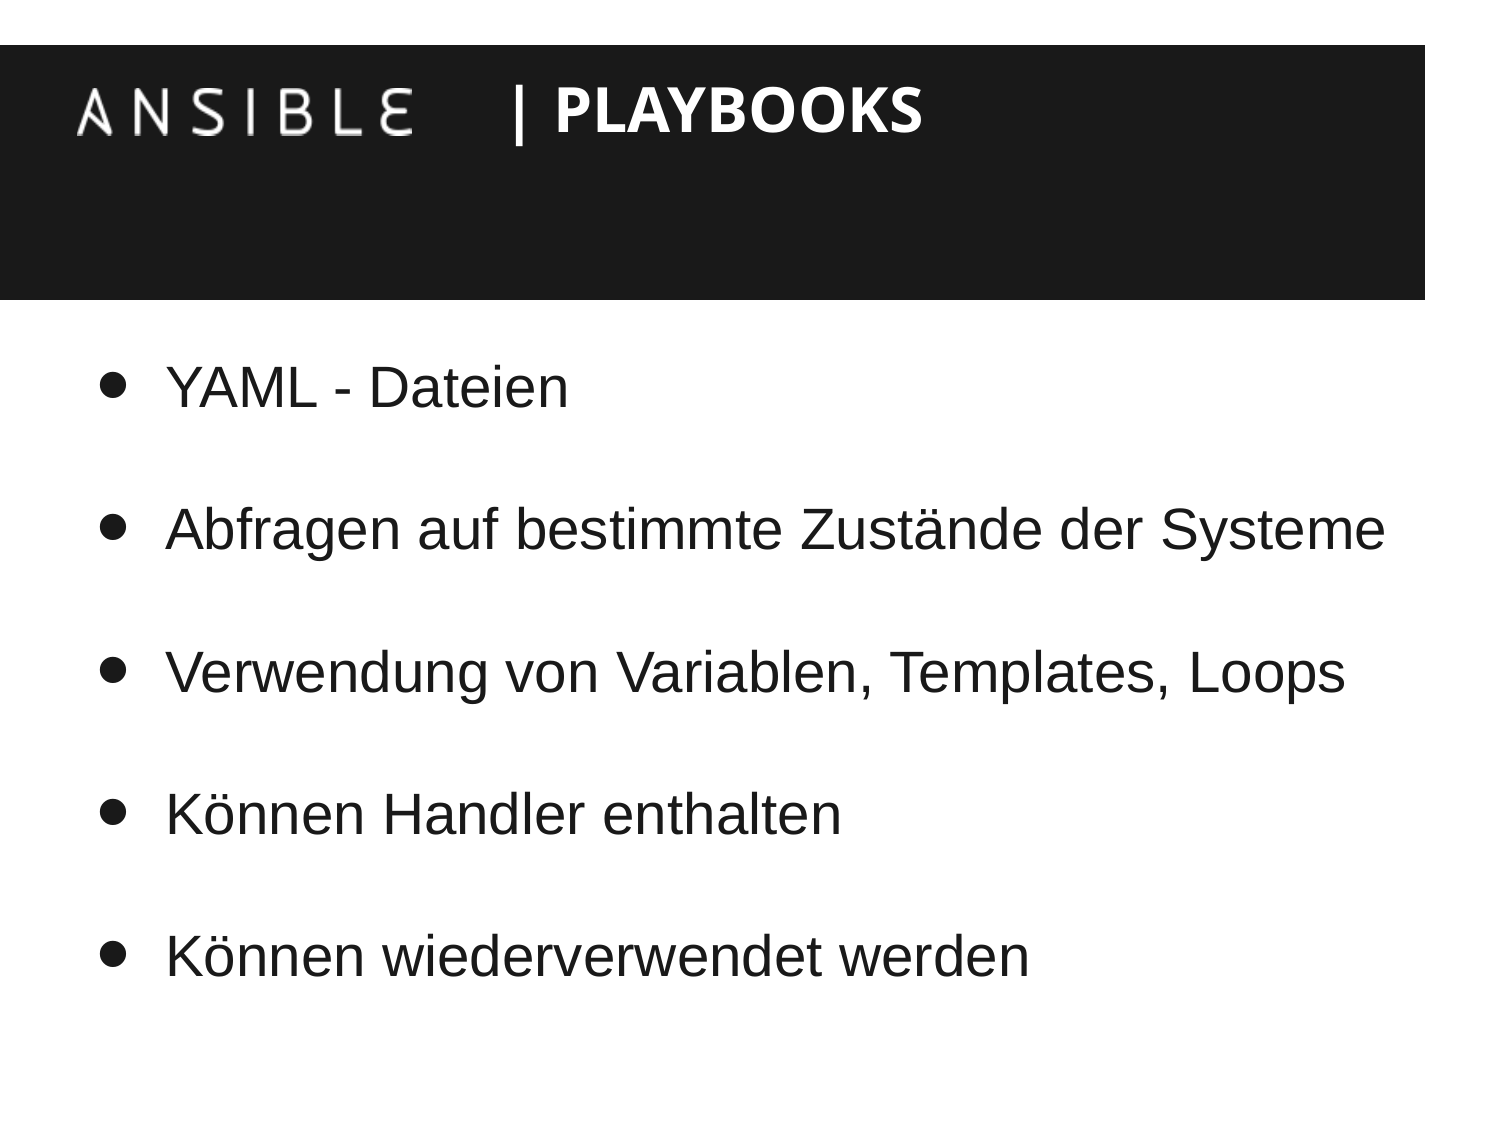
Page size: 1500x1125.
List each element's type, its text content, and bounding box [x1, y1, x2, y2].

picture [77, 88, 412, 136]
title | PLAYBOOKS [437, 48, 1087, 160]
list YAML - Dateien Abfragen auf bestimmte Zustände der Systeme Verwendung von Variablen, Templates, Loops Können Handler enthalten Können wiederverwendet werden [75, 298, 1425, 1078]
